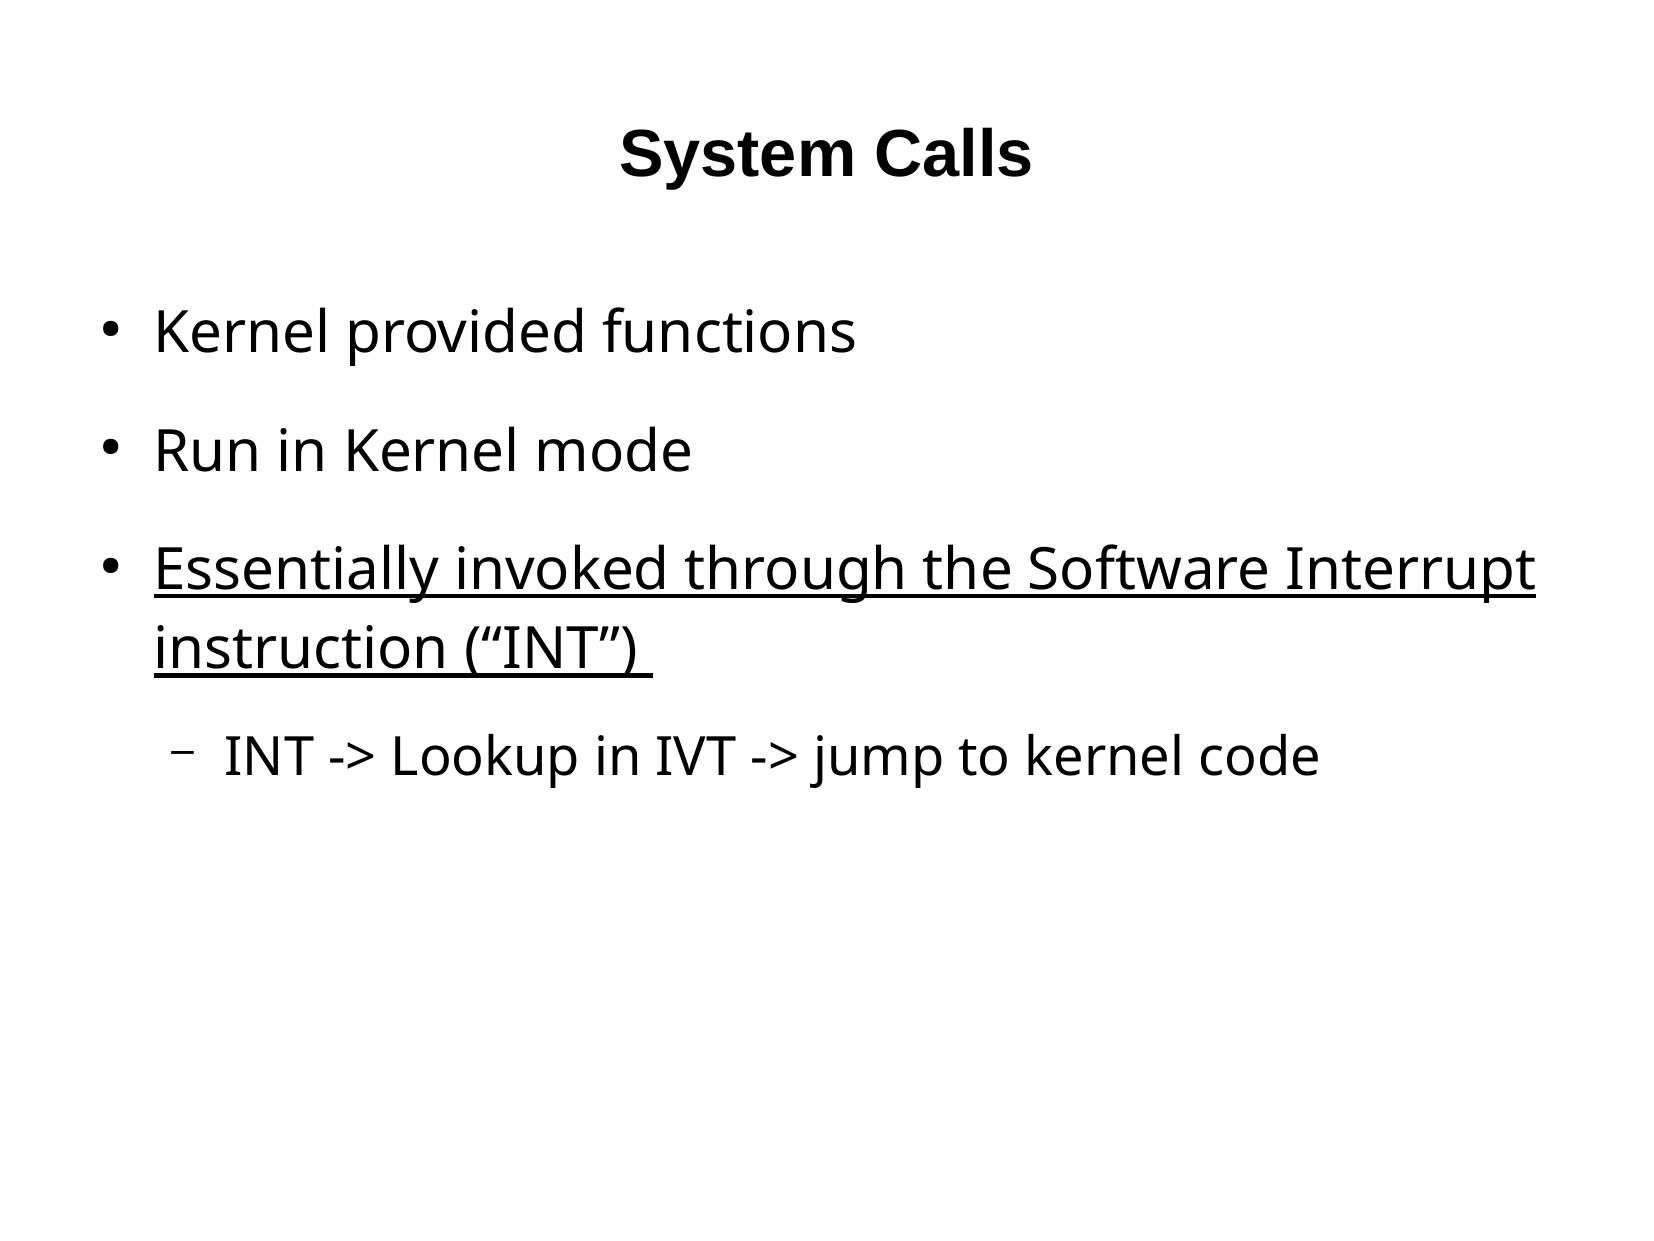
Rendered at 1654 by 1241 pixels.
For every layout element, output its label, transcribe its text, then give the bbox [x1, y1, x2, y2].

title System Calls [82, 49, 1571, 257]
list Kernel provided functions Run in Kernel mode Essentially invoked through the Software Interrupt instruction (“INT”) INT -> Lookup in IVT -> jump to kernel code [82, 290, 1571, 1010]
